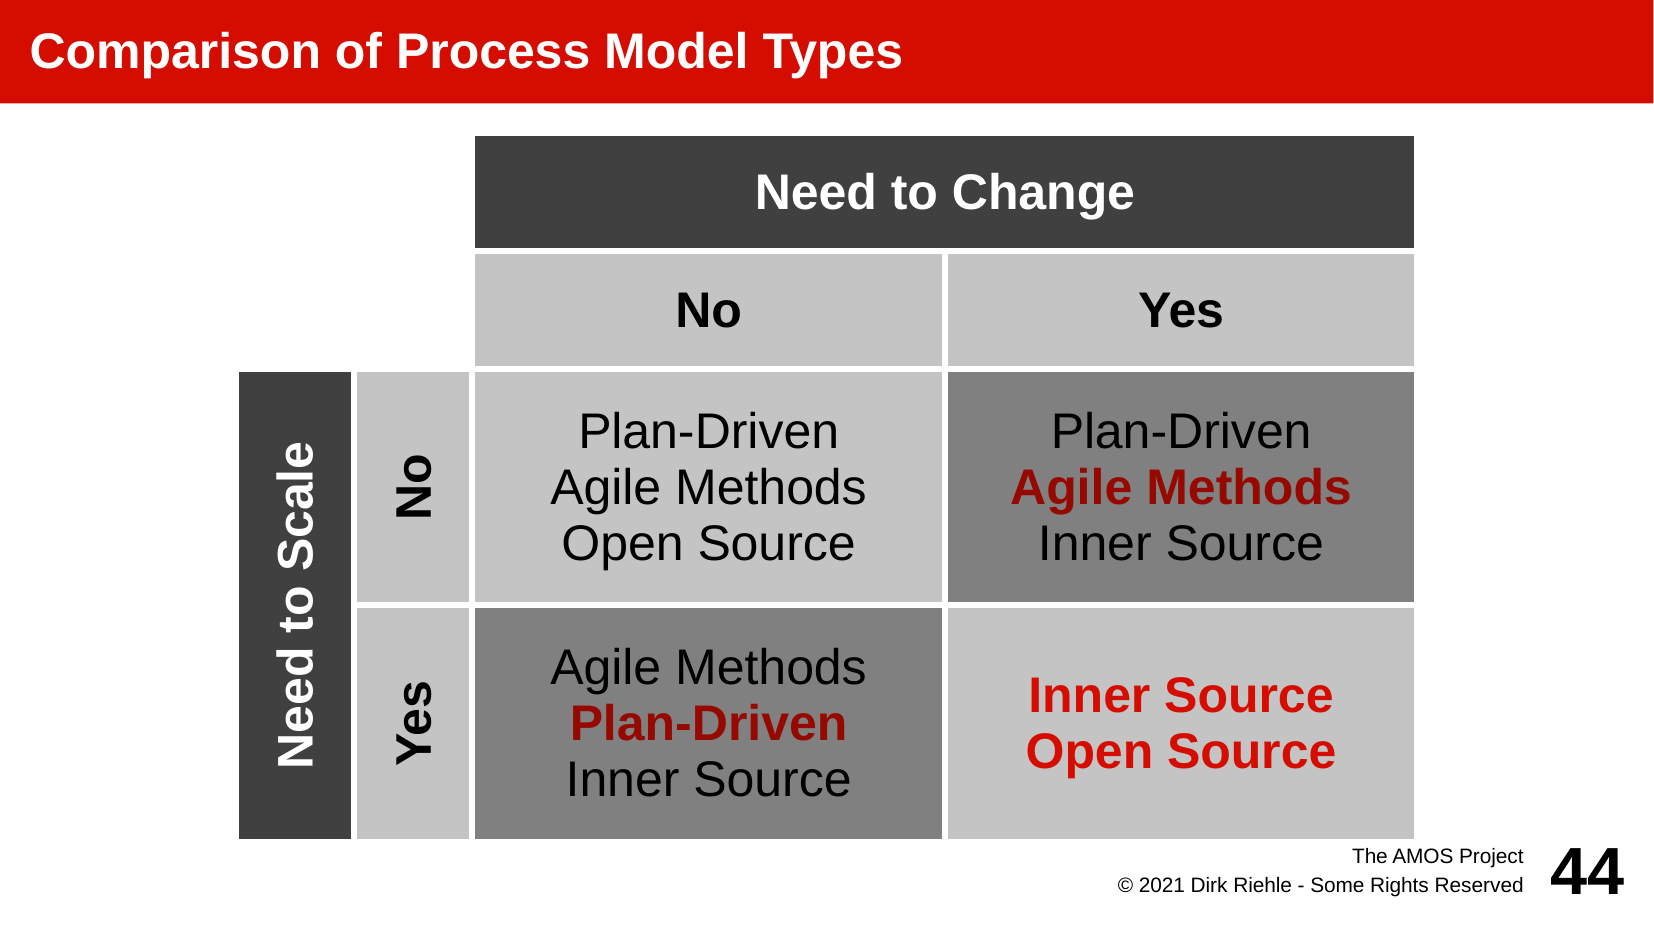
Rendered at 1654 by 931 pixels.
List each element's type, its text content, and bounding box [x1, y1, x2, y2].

text_box Inner Source Open Source [945, 606, 1418, 842]
text_box No [472, 250, 945, 370]
text_box Yes [355, 606, 473, 842]
text_box Agile Methods Plan-Driven Inner Source [473, 605, 945, 842]
title Comparison of Process Model Types [0, 0, 1654, 104]
text_box Need to Scale [236, 369, 355, 842]
text_box Need to Change [472, 132, 1418, 250]
text_box Yes [945, 250, 1418, 370]
text_box Plan-Driven Agile Methods Open Source [473, 370, 944, 605]
text_box No [355, 369, 473, 606]
text_box Plan-Driven Agile Methods Inner Source [944, 370, 1418, 606]
